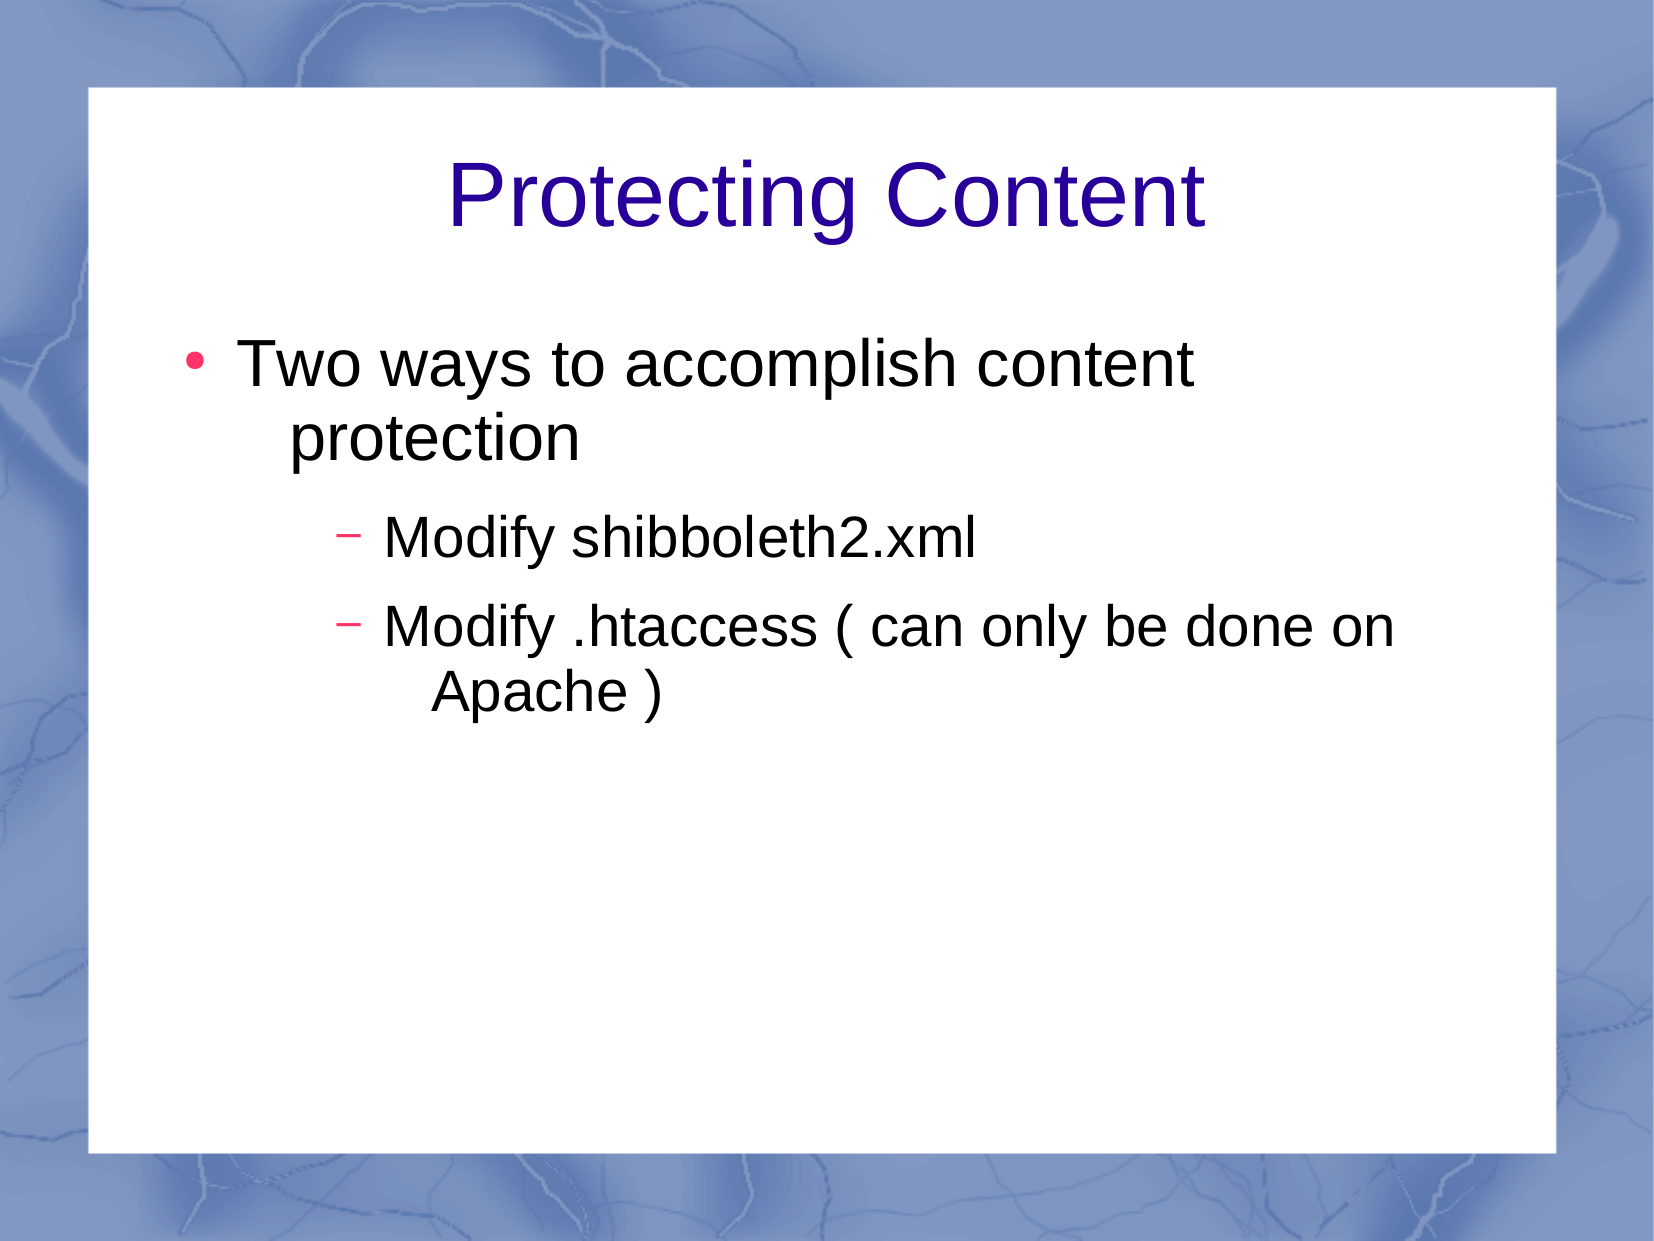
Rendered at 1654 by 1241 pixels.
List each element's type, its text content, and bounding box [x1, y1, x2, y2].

picture [0, 0, 1654, 1241]
title Protecting Content [118, 98, 1536, 291]
list Two ways to accomplish content protection Modify shibboleth2.xml Modify .htaccess ( can only be done on Apache ) [147, 325, 1506, 996]
